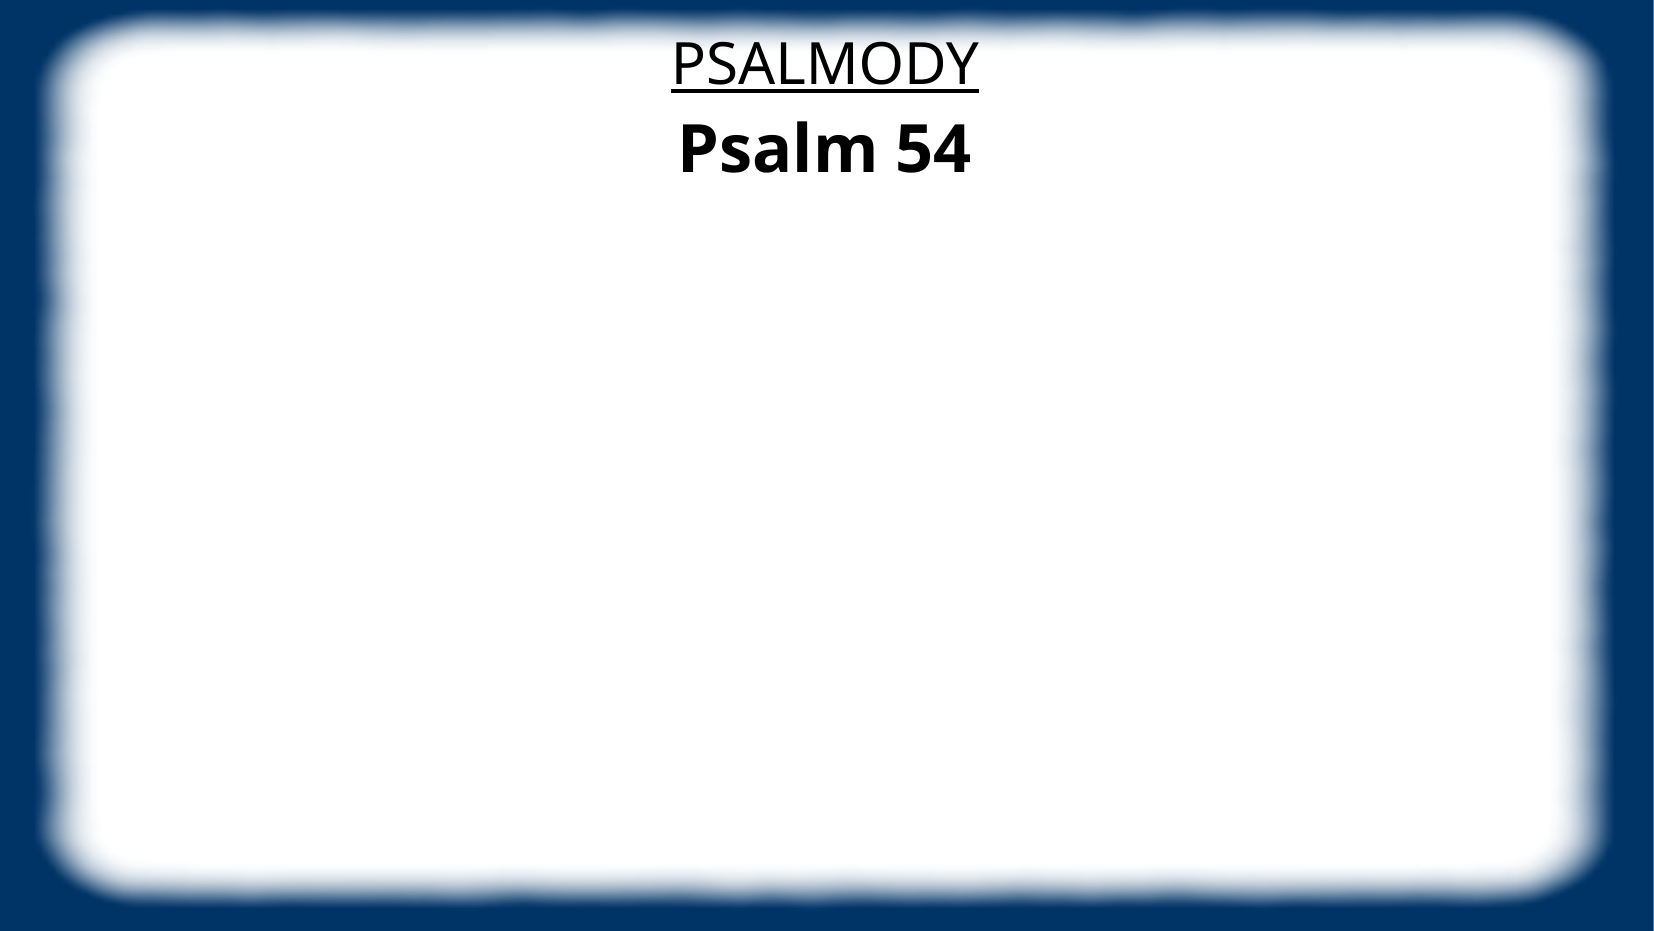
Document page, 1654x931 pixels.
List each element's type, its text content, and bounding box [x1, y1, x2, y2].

text_box PSALMODY Psalm 54 [75, 15, 1576, 196]
picture [0, 0, 1654, 931]
